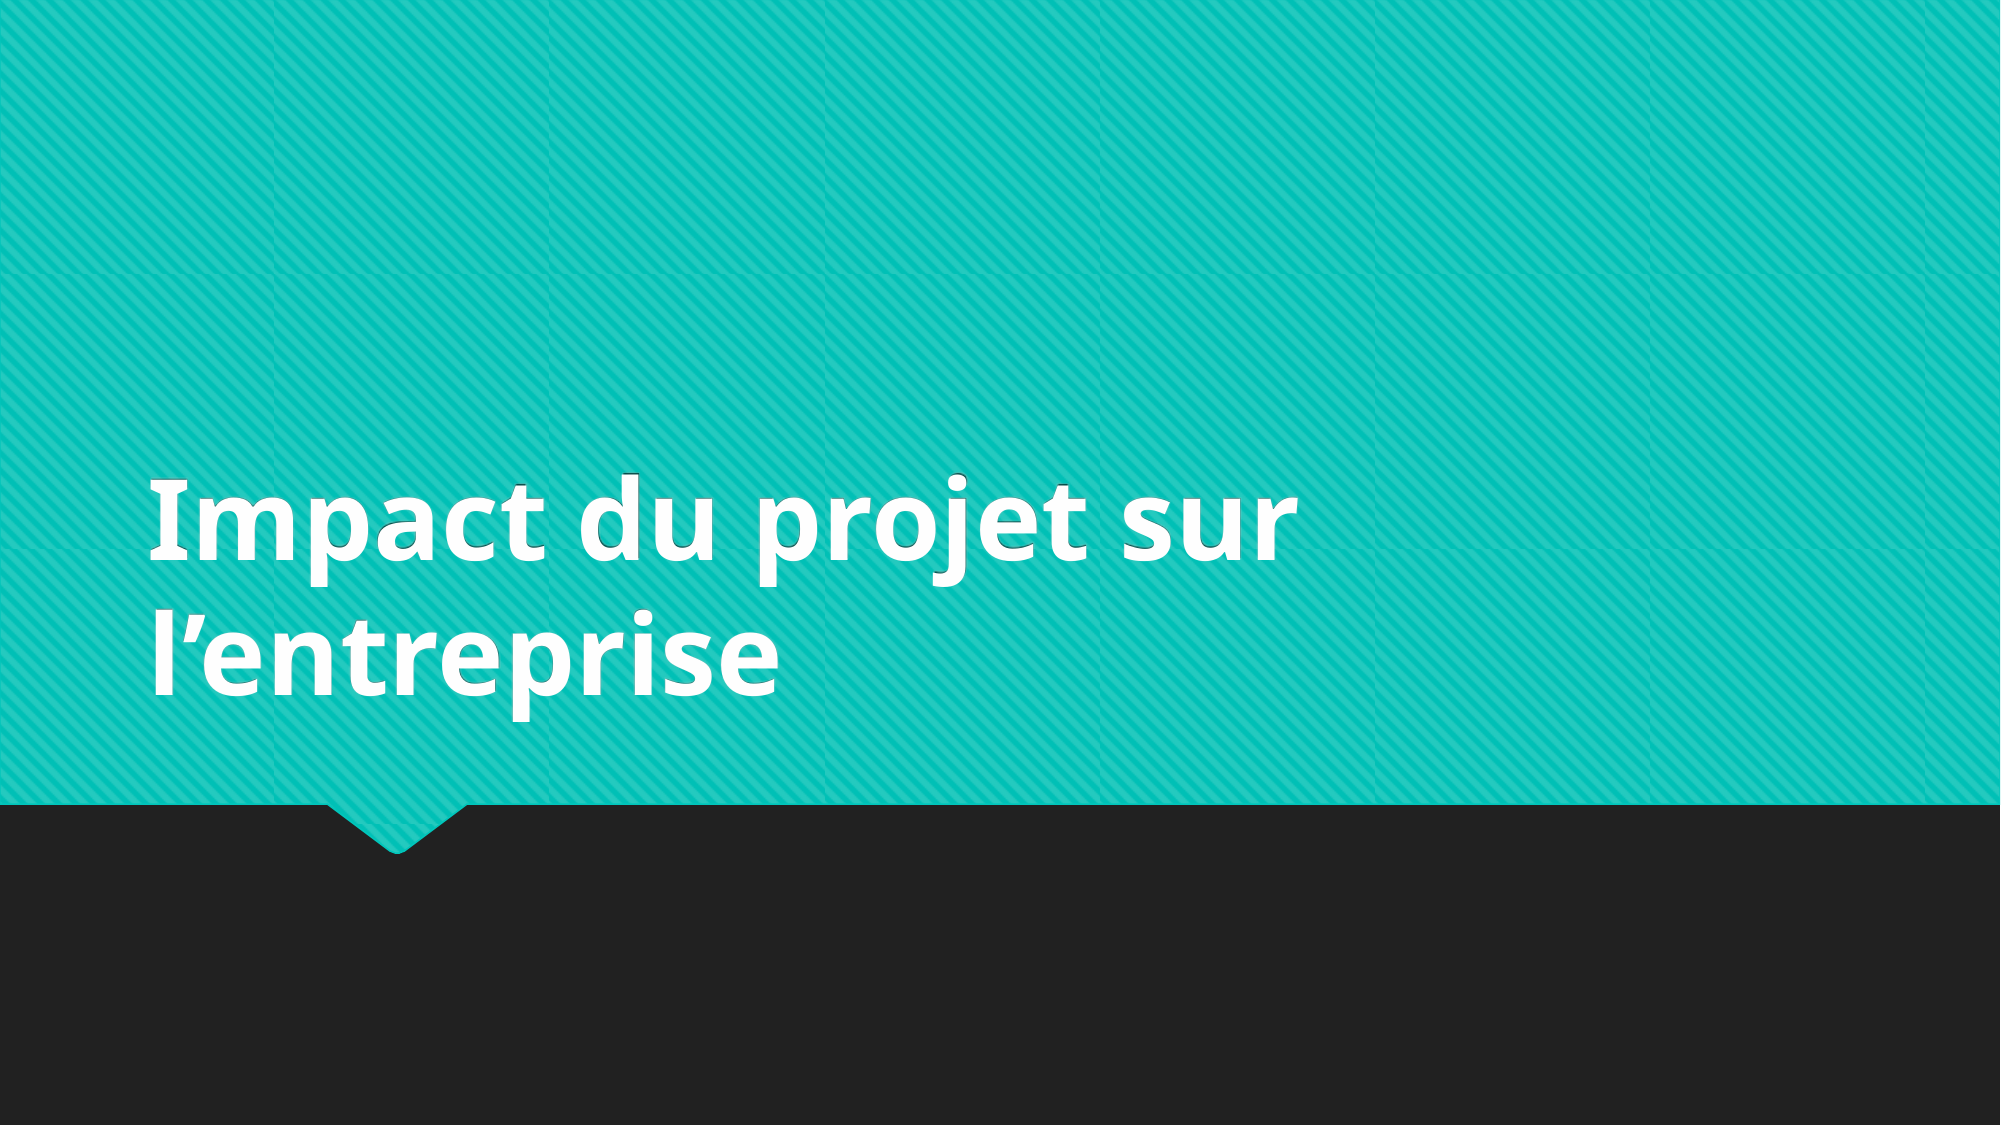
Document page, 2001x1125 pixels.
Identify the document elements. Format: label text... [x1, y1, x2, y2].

title Impact du projet sur l’entreprise [132, 237, 1868, 726]
